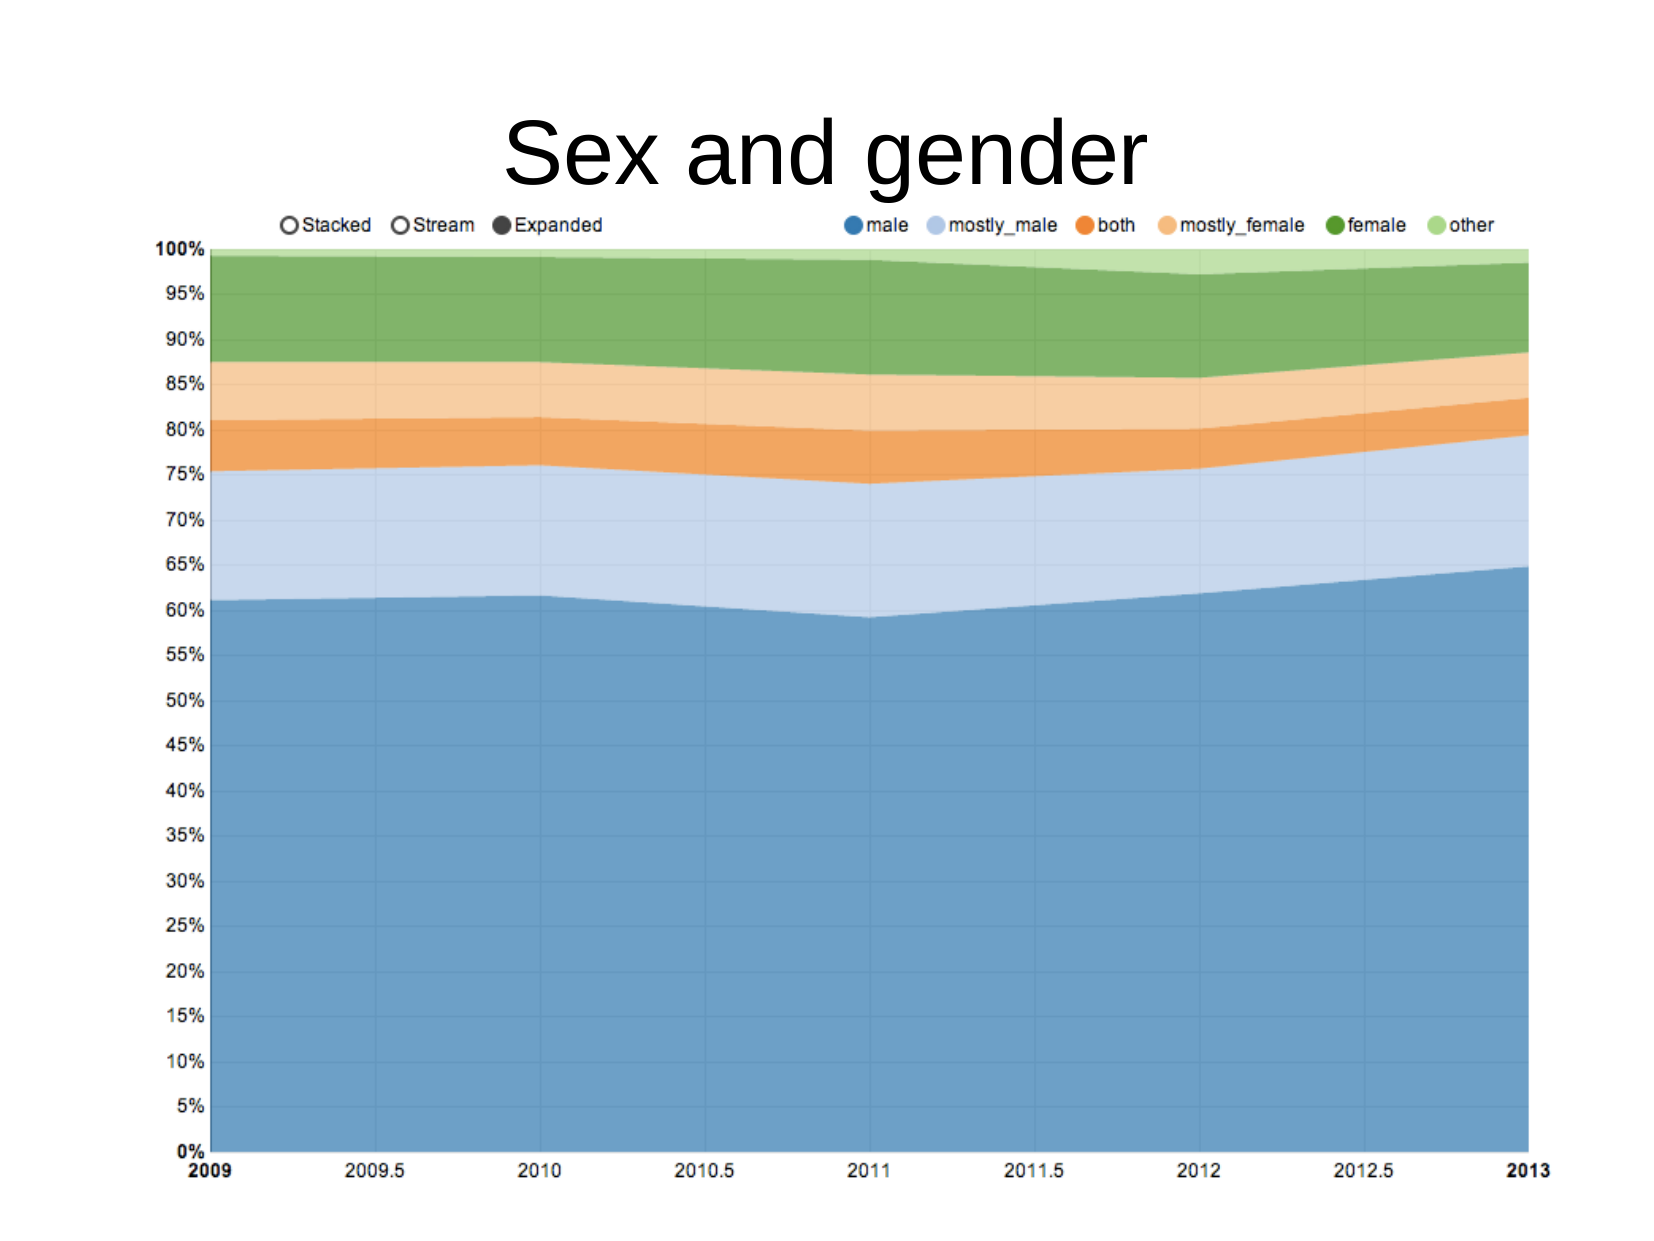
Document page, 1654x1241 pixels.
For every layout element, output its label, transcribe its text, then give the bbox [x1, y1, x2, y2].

picture [117, 205, 1575, 1214]
title Sex and gender [82, 49, 1571, 257]
